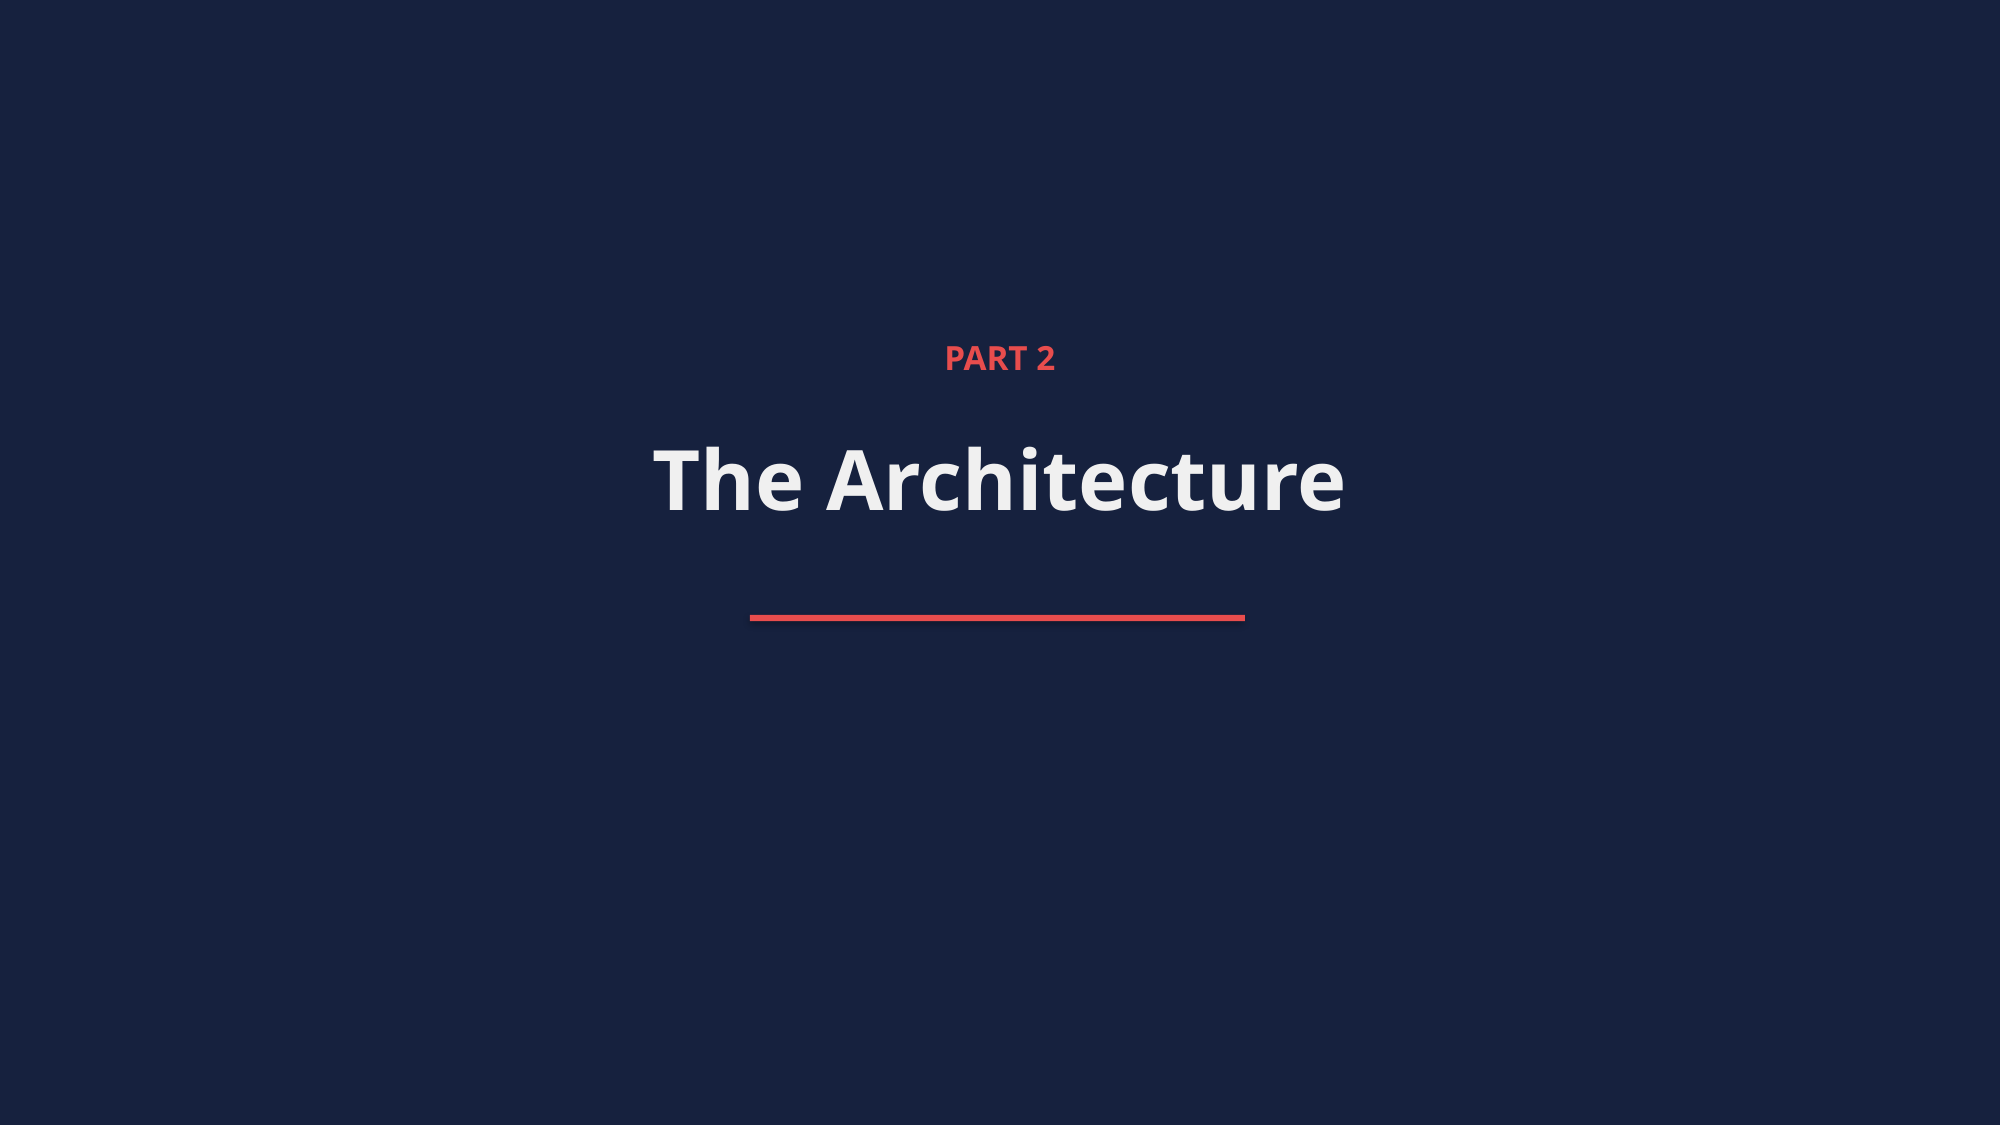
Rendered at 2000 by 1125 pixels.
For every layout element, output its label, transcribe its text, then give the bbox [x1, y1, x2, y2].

text_box [749, 614, 1245, 622]
text_box PART 2 [89, 329, 1910, 385]
text_box The Architecture [89, 420, 1910, 535]
